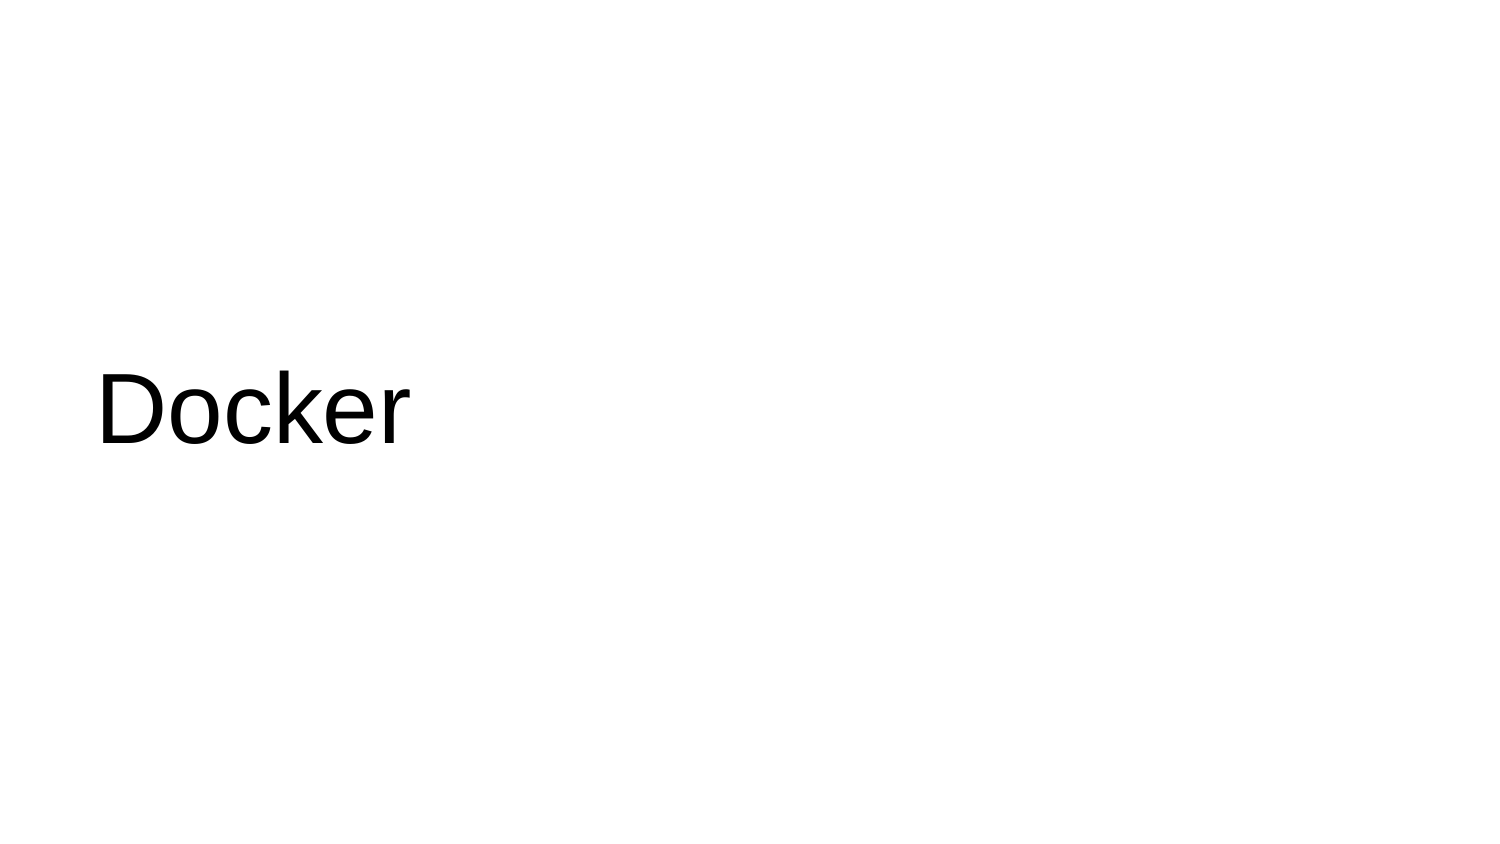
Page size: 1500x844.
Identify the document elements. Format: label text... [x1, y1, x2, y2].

title Docker [80, 73, 1125, 745]
